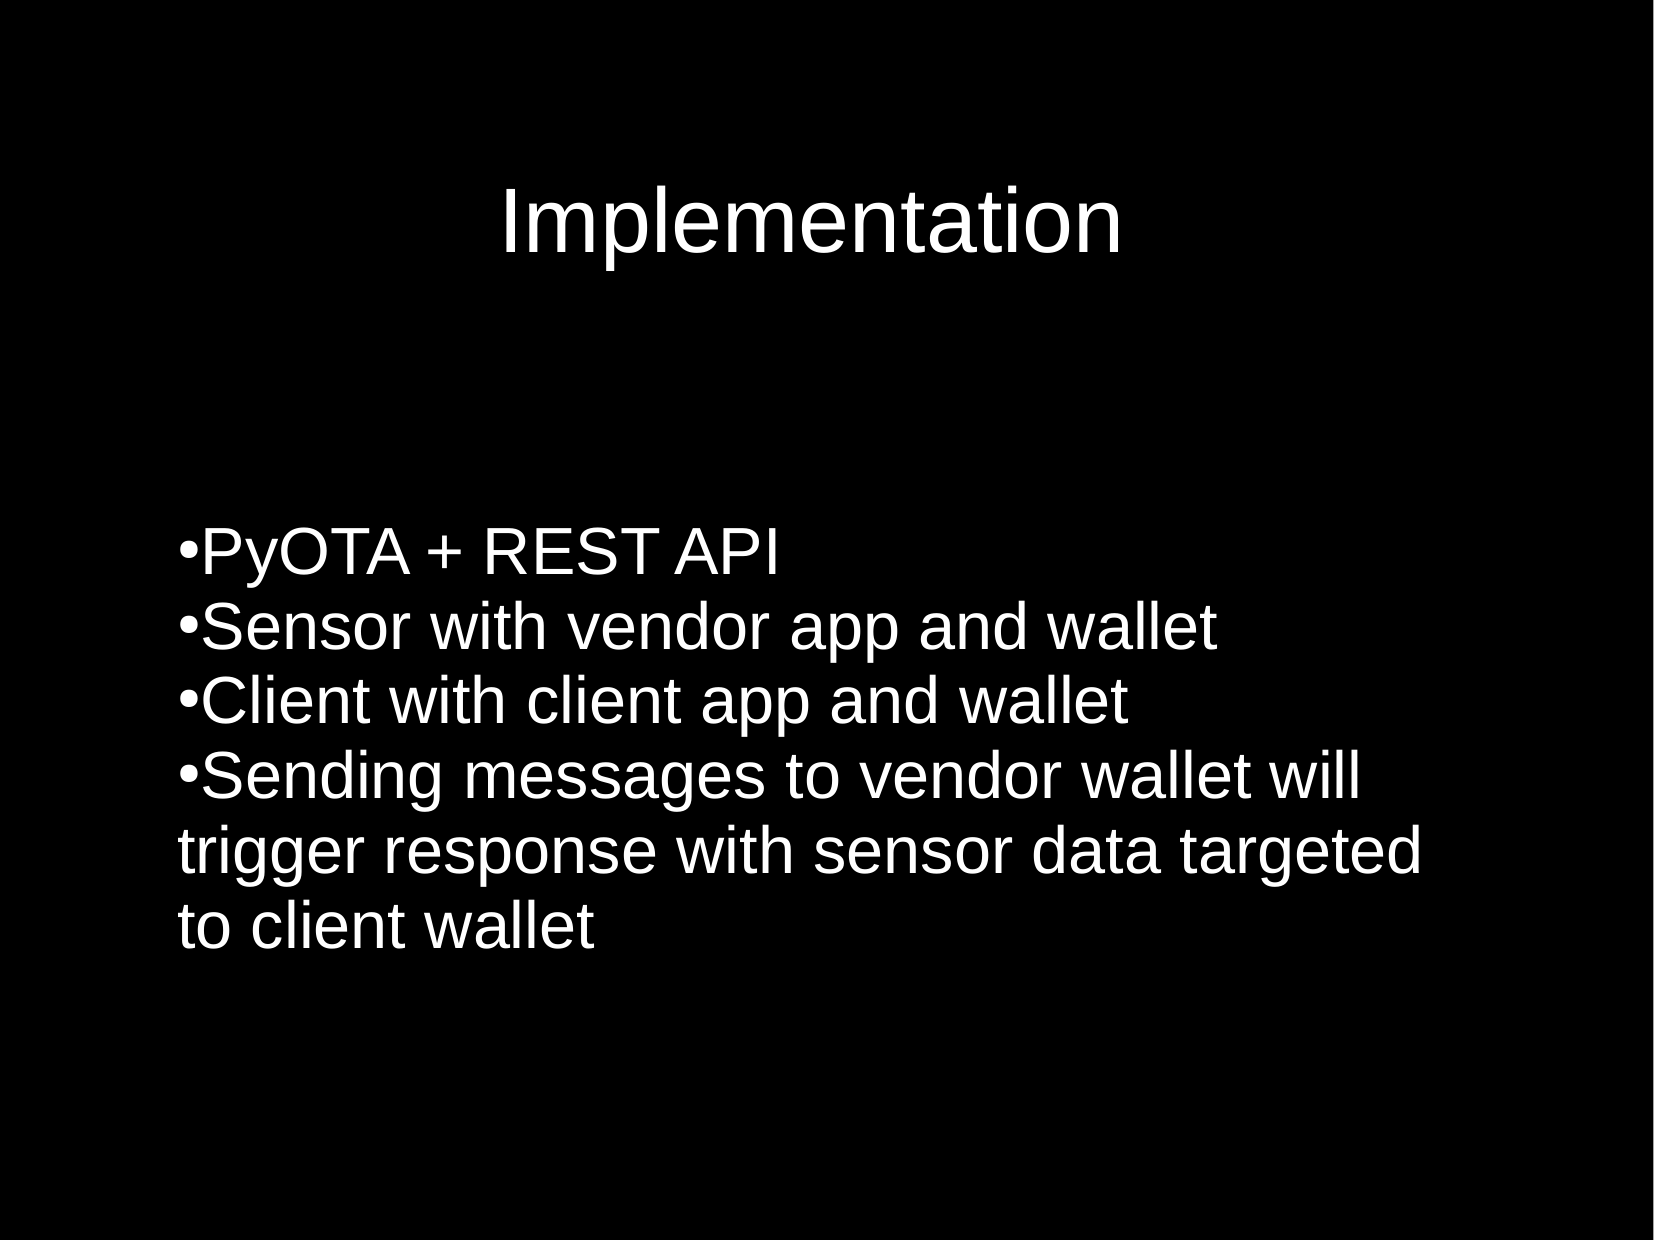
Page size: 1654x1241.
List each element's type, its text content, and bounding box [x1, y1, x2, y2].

title Implementation [118, 117, 1506, 325]
subtitle PyOTA + REST API Sensor with vendor app and wallet Client with client app and wallet Sending messages to vendor wallet will trigger response with sensor data targeted to client wallet [177, 383, 1477, 1093]
